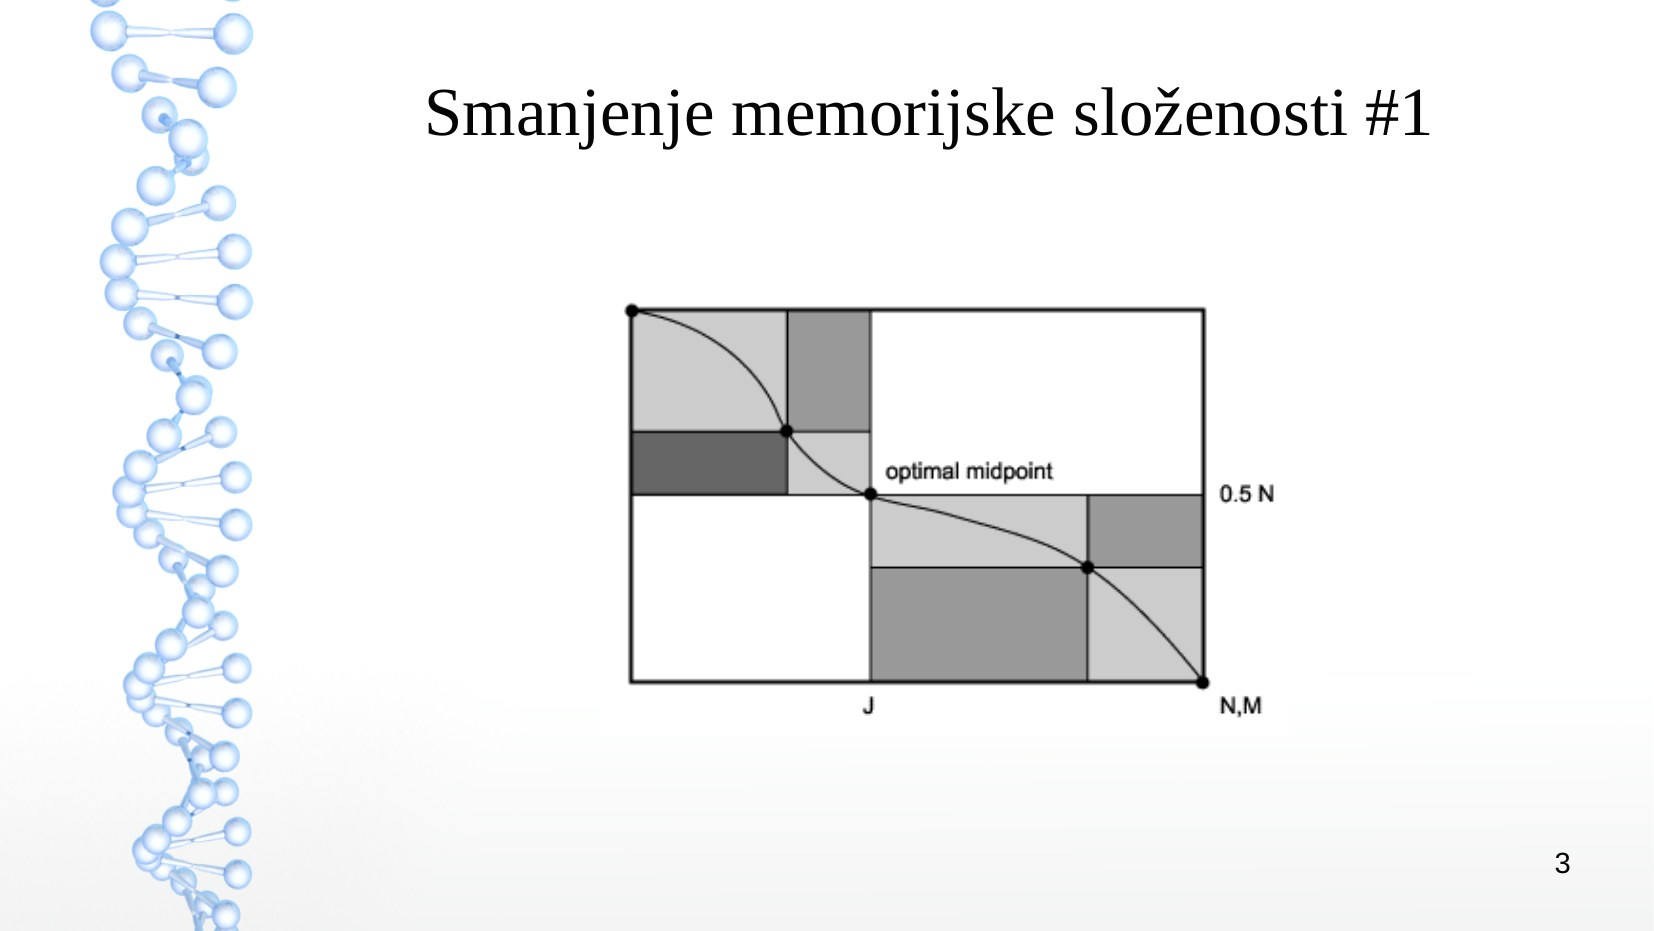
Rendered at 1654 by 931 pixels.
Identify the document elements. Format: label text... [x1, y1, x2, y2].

title Smanjenje memorijske složenosti #1 [265, 35, 1595, 189]
picture [0, 0, 1654, 931]
